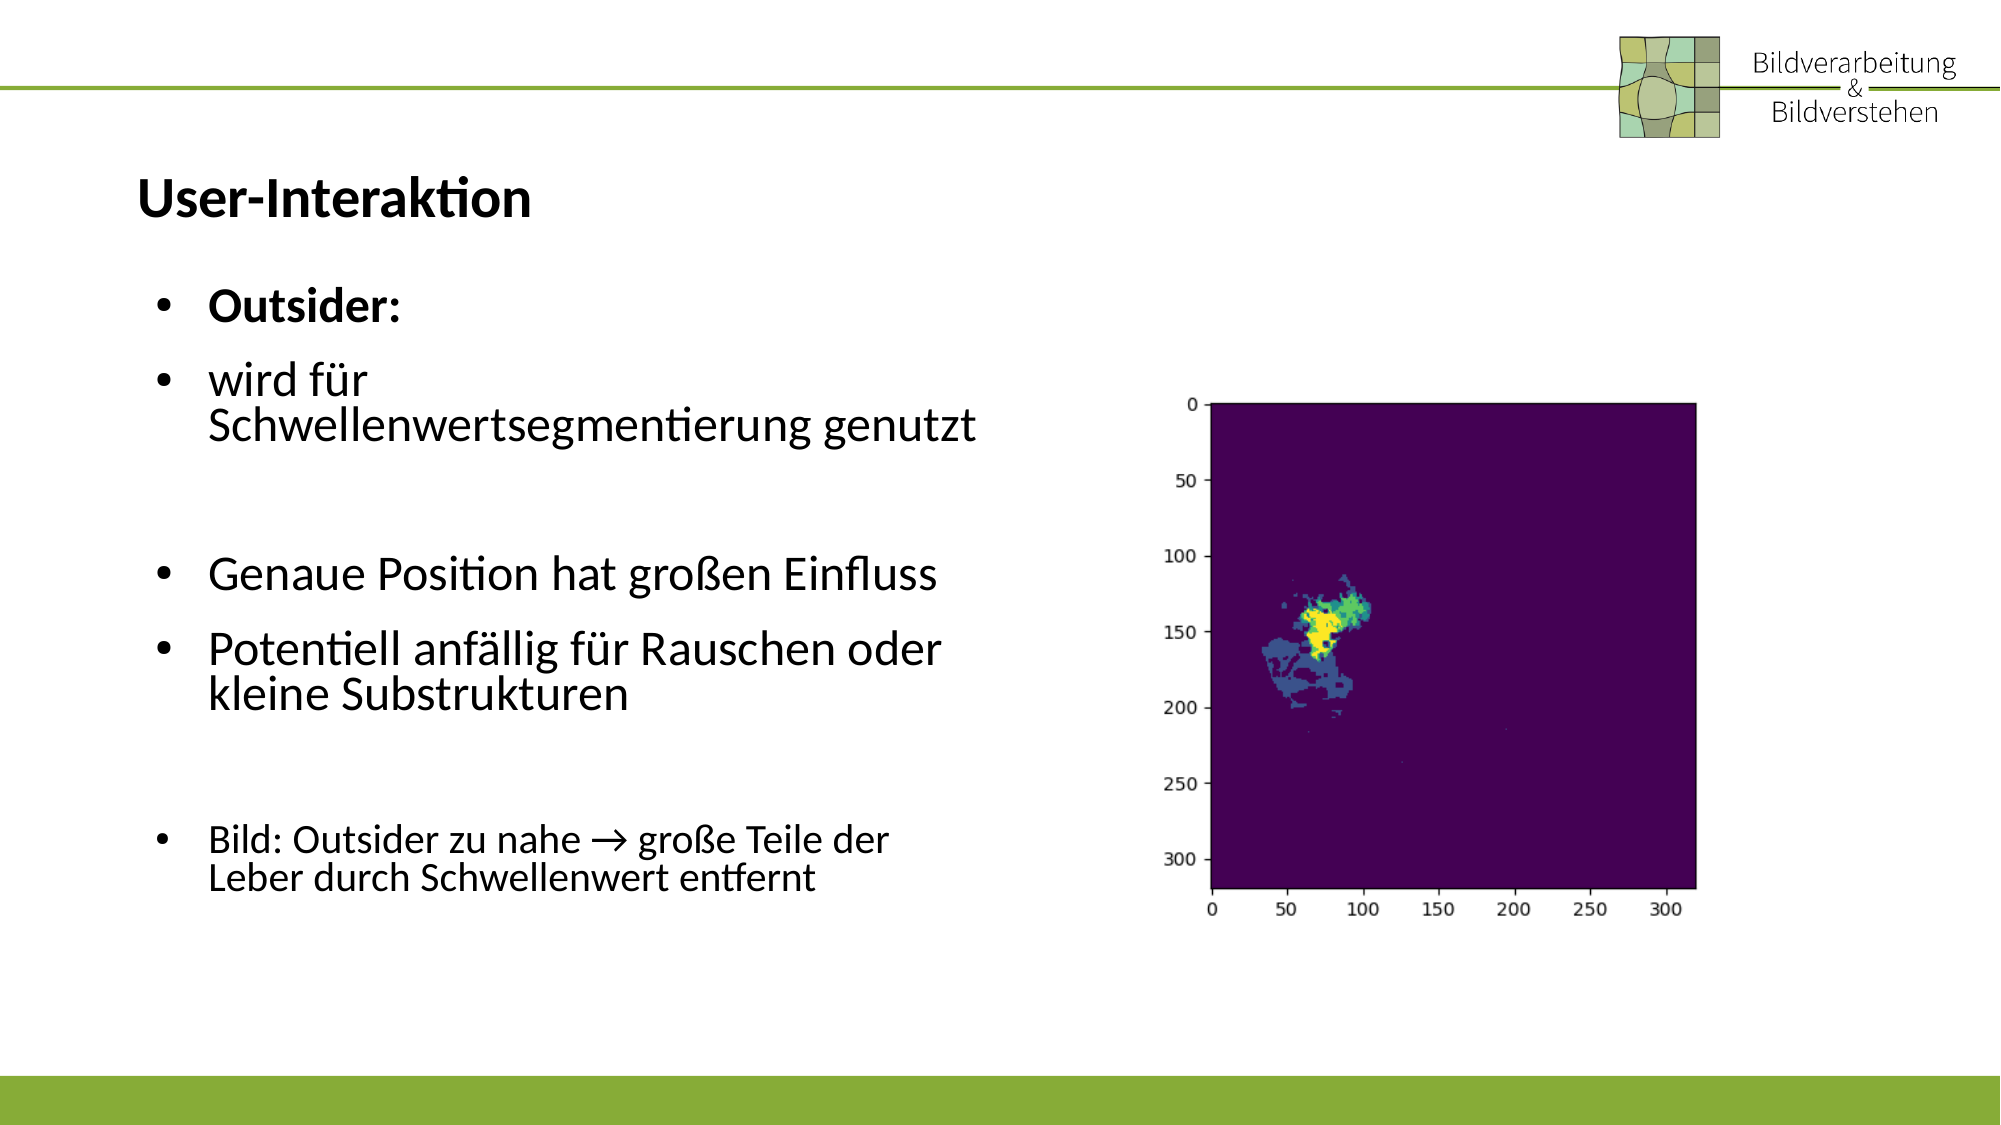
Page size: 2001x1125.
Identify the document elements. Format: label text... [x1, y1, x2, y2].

list Outsider: wird für Schwellenwertsegmentierung genutzt Genaue Position hat großen Einfluss Potentiell anfällig für Rauschen oder kleine Substrukturen Bild: Outsider zu nahe → große Teile der Leber durch Schwellenwert entfernt [137, 286, 980, 1001]
picture [1021, 328, 1864, 958]
title User-Interaktion [137, 153, 1863, 251]
picture [1618, 36, 2000, 138]
